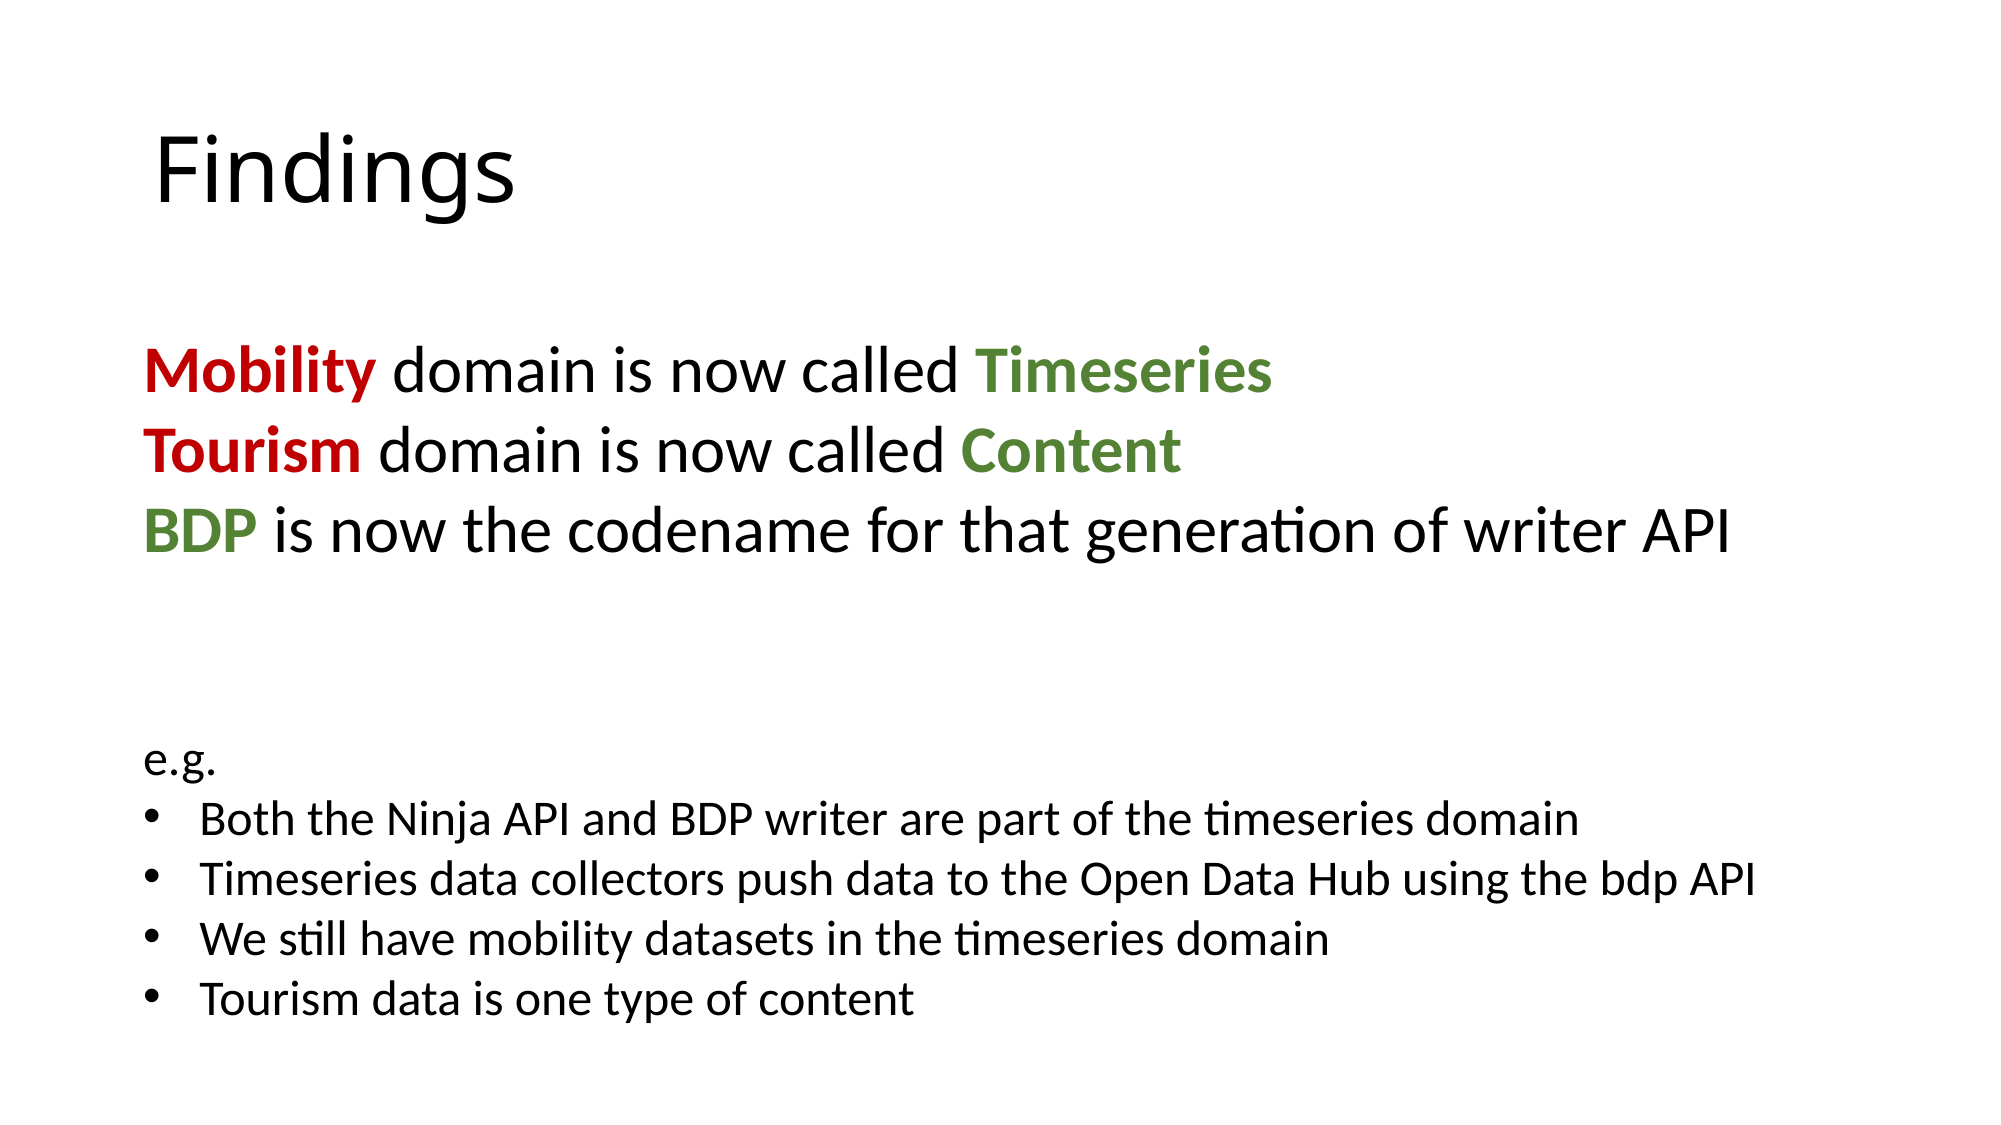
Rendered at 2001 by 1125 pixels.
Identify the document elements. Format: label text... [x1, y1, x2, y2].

title Findings [137, 59, 1863, 278]
text_box Mobility domain is now called Timeseries Tourism domain is now called Content BDP is now the codename for that generation of writer API e.g. Both the Ninja API and BDP writer are part of the timeseries domain Timeseries data collectors push data to the Open Data Hub using the bdp API We still have mobility datasets in the timeseries domain Tourism data is one type of content [128, 317, 1817, 1040]
